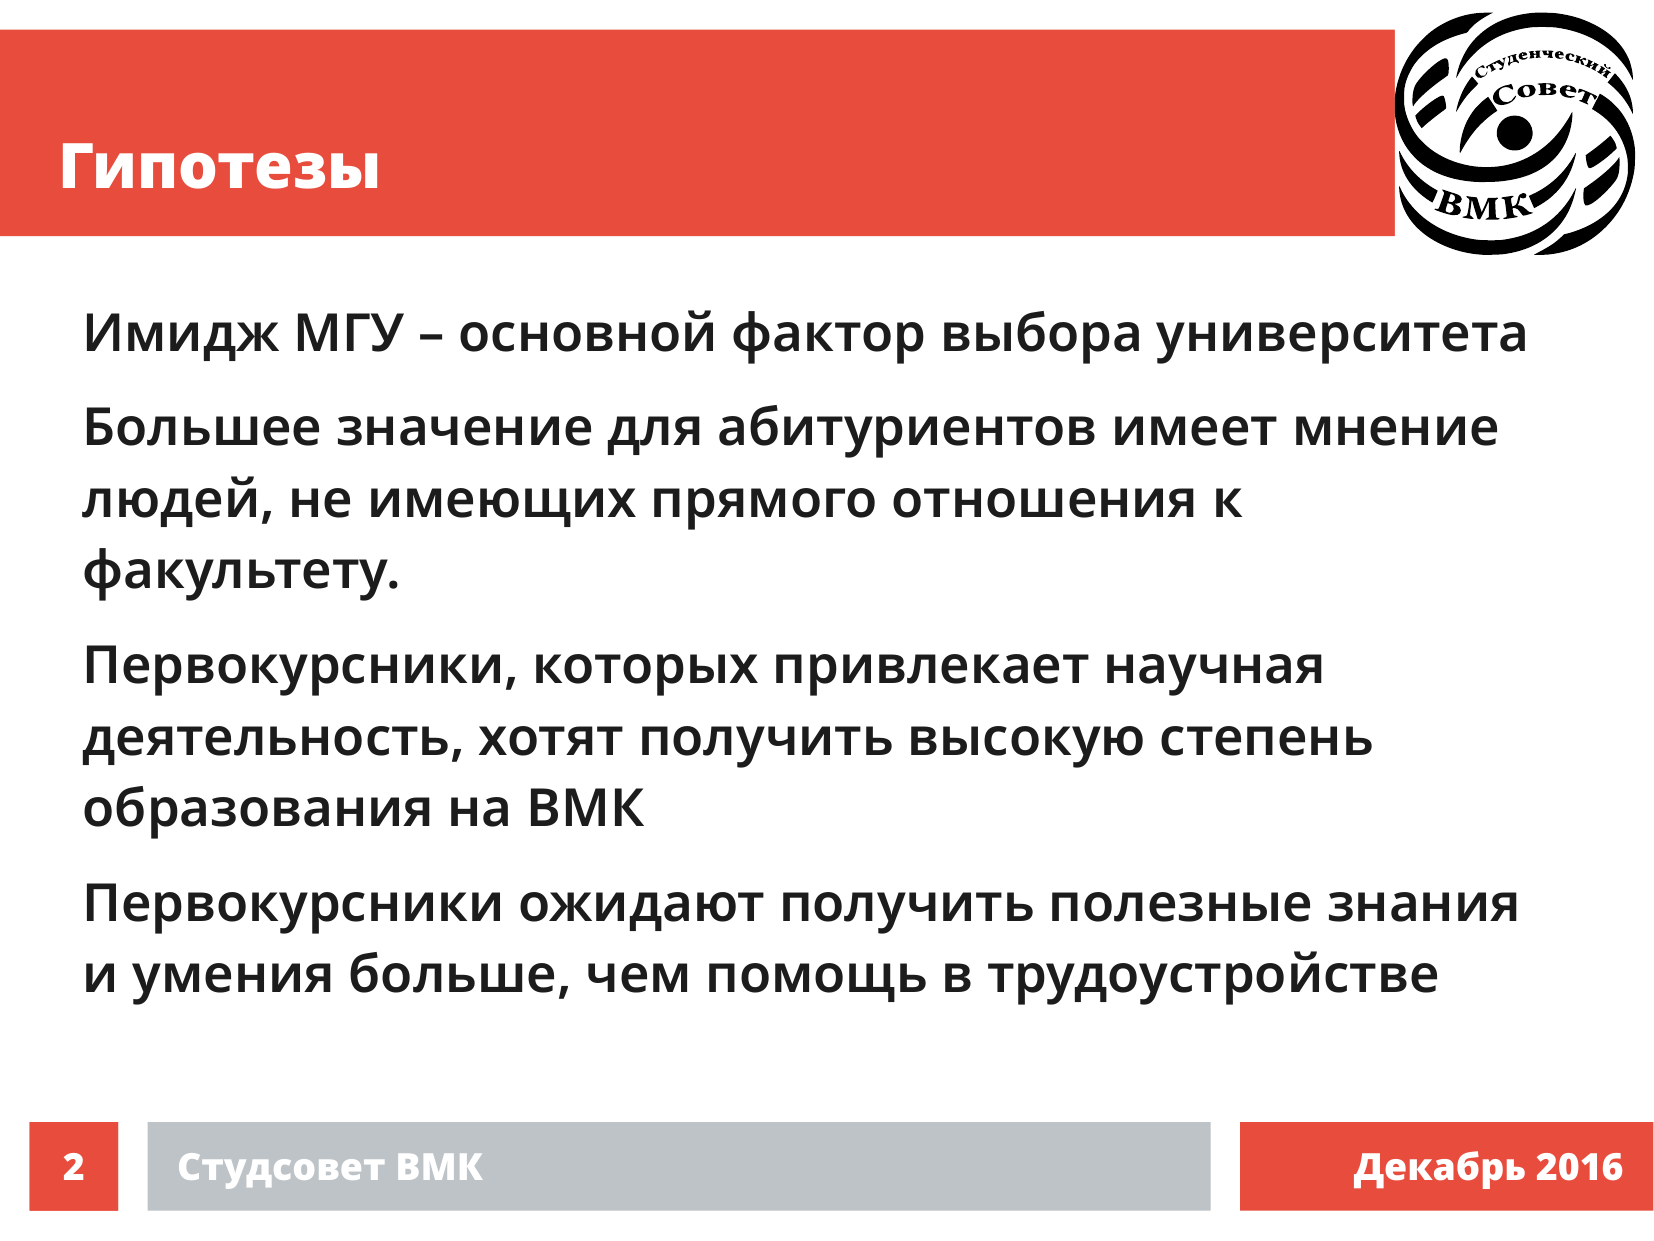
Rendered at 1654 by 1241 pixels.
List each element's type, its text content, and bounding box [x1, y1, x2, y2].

picture [1394, 12, 1636, 255]
title Гипотезы [59, 59, 1394, 207]
list Имидж МГУ – основной фактор выбора университета Большее значение для абитуриентов имеет мнение людей, не имеющих прямого отношения к факультету. Первокурсники, которых привлекает научная деятельность, хотят получить высокую степень образования на ВМК Первокурсники ожидают получить полезные знания и умения больше, чем помощь в трудоустройстве [82, 295, 1571, 1015]
